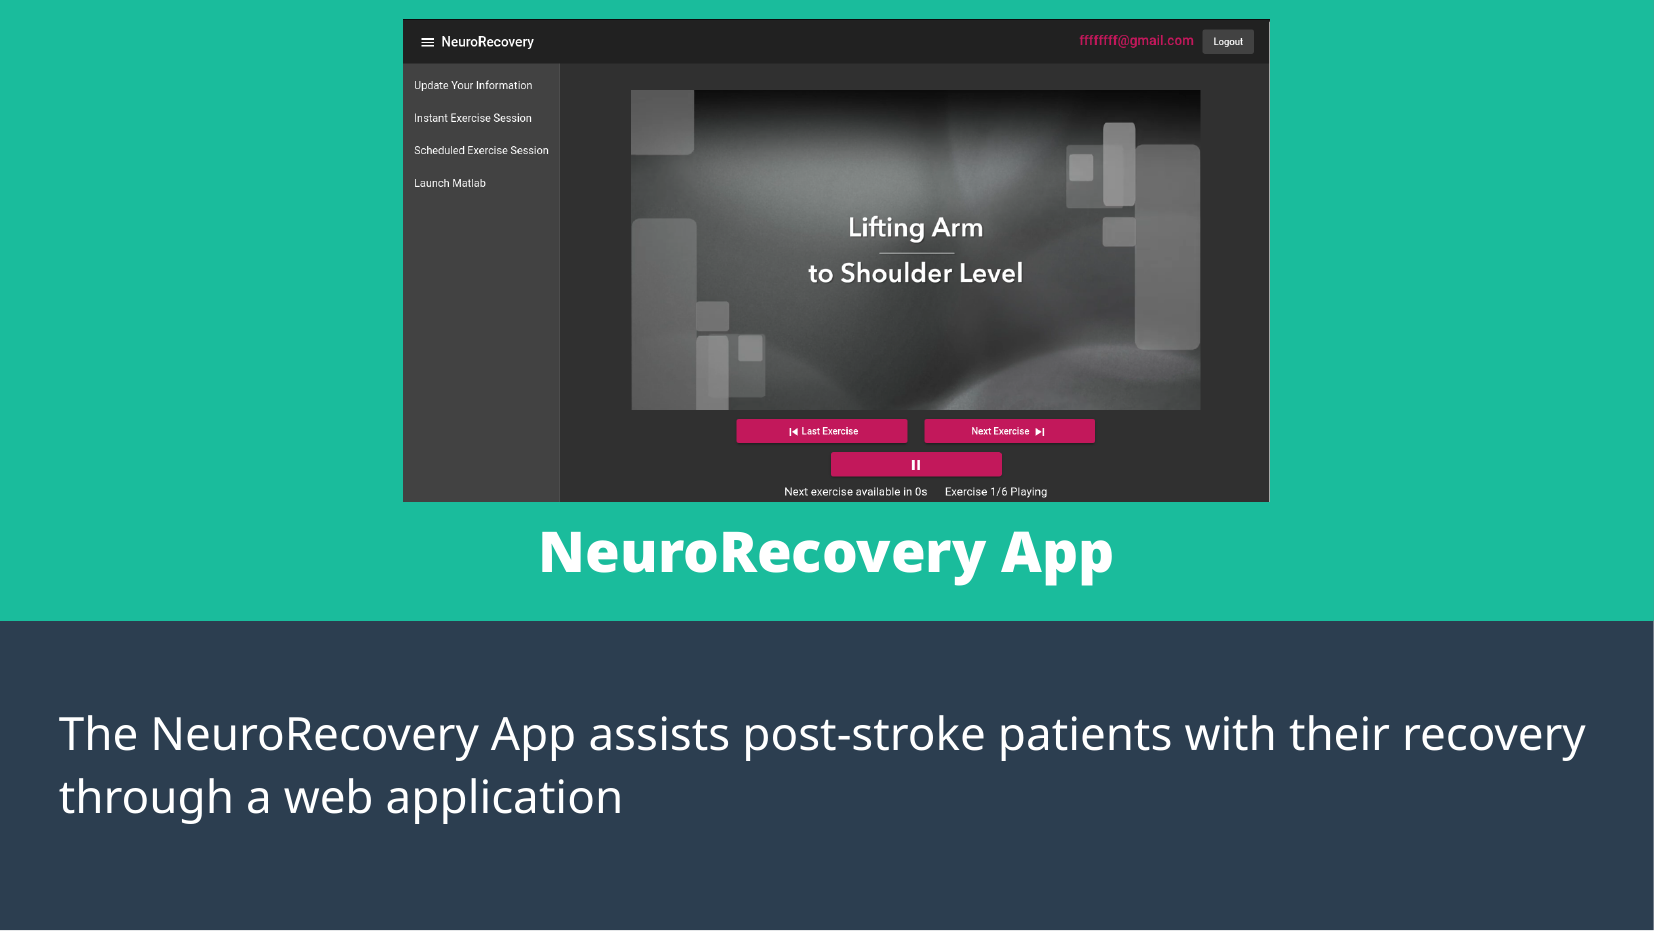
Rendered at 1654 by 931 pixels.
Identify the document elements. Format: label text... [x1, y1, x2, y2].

subtitle The NeuroRecovery App assists post-stroke patients with their recovery through a web application [59, 642, 1595, 886]
title NeuroRecovery App [59, 472, 1595, 591]
picture [403, 19, 1270, 502]
